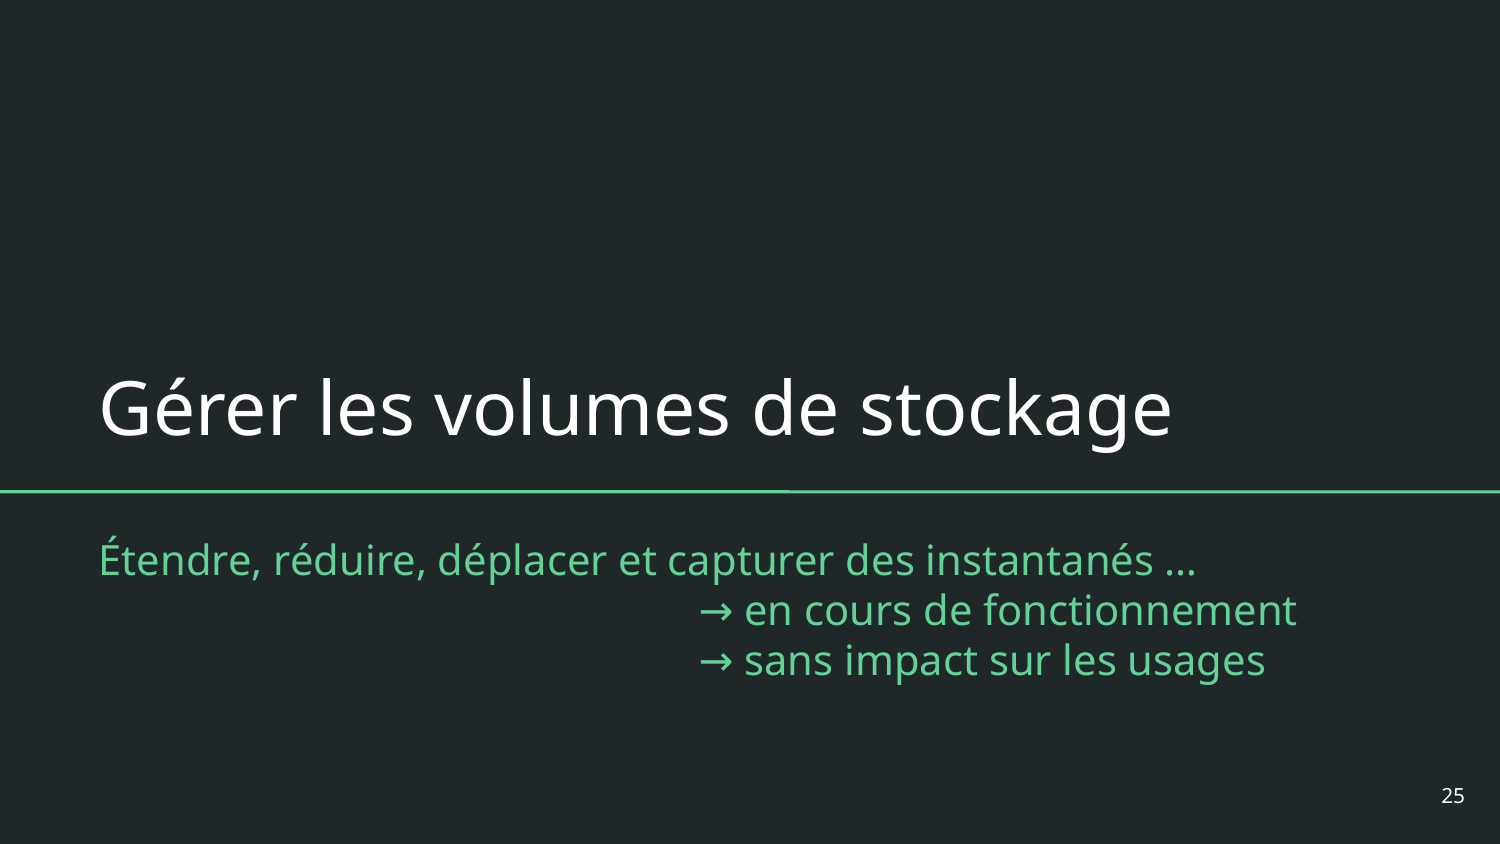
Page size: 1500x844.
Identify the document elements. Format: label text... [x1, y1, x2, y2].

slide_number <numéro> [1389, 764, 1480, 830]
text_box Étendre, réduire, déplacer et capturer des instantanés … → en cours de fonctionnement → sans impact sur les usages [83, 518, 1418, 699]
title Gérer les volumes de stockage [83, 337, 1417, 466]
